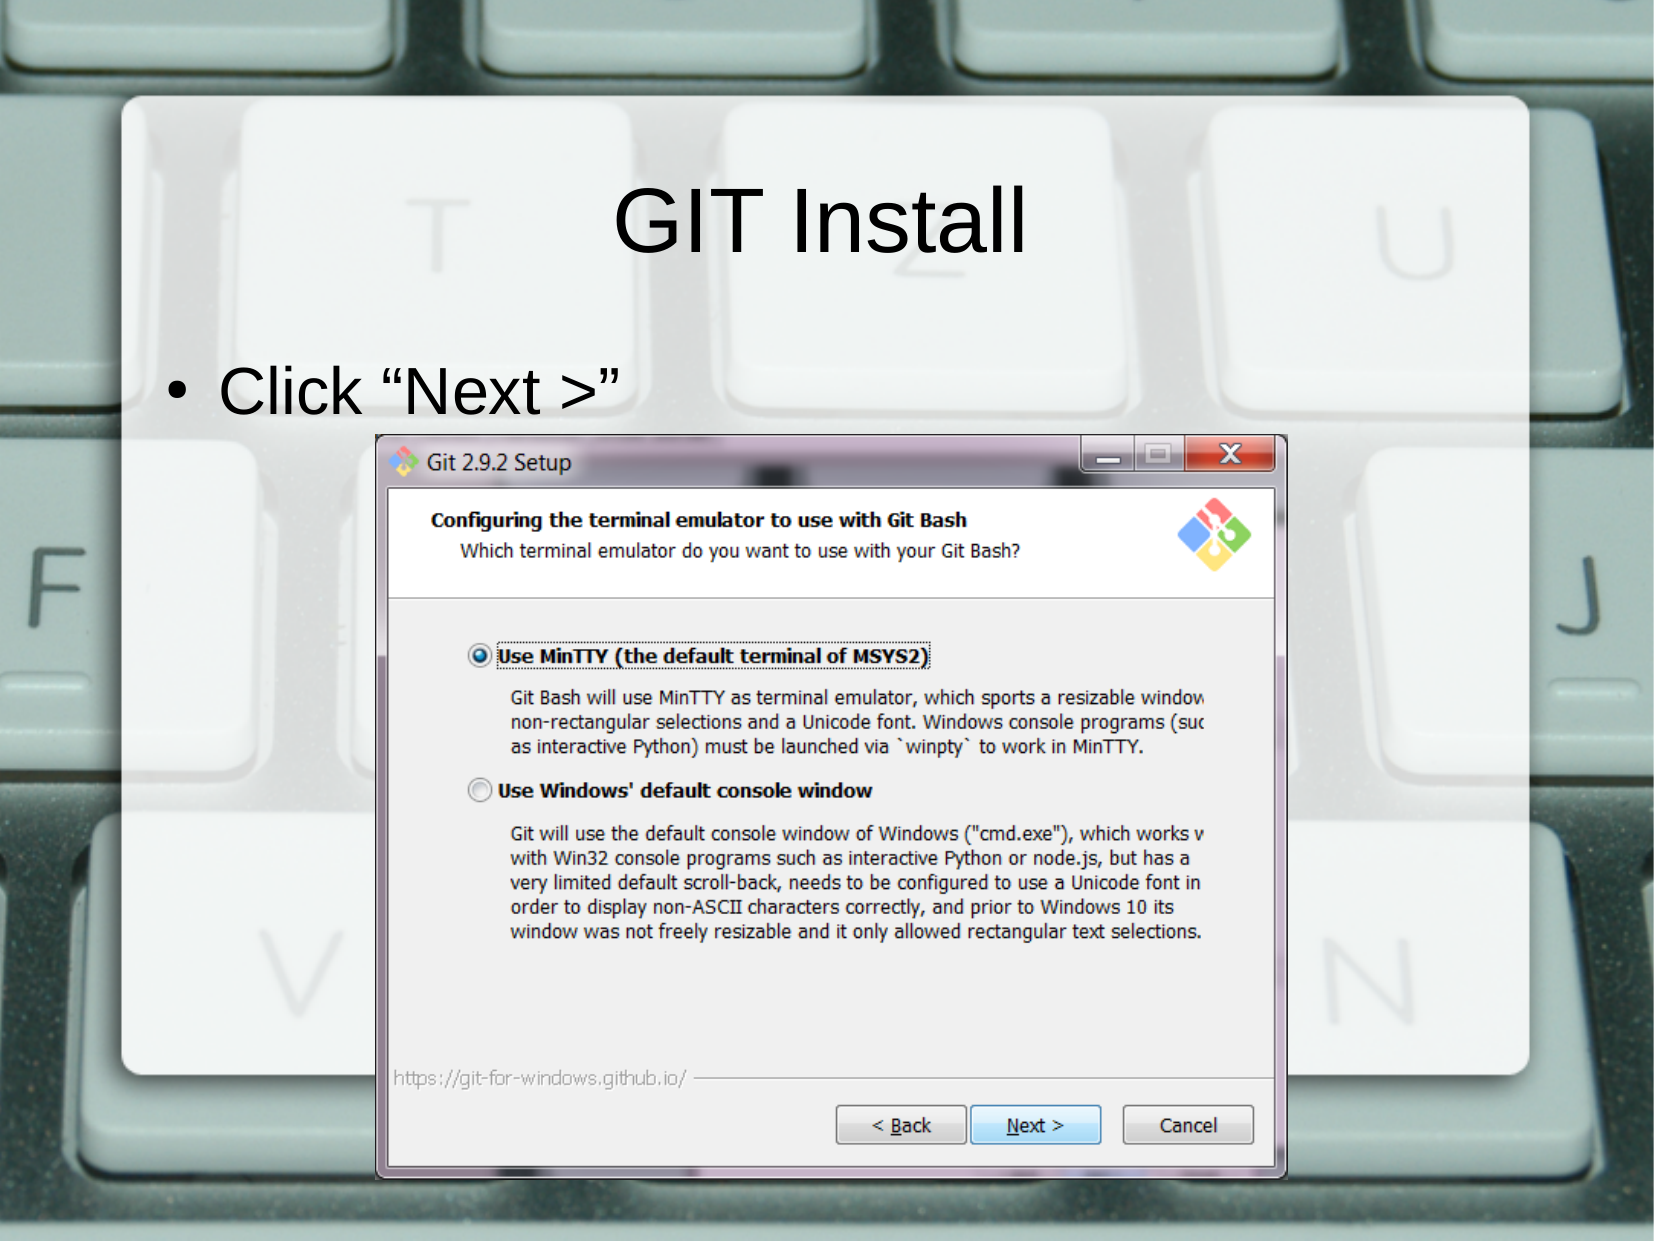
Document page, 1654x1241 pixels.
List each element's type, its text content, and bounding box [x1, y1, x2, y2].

picture [0, 0, 1654, 1241]
list Click “Next >” [147, 354, 1506, 1063]
title GIT Install [135, 117, 1506, 325]
